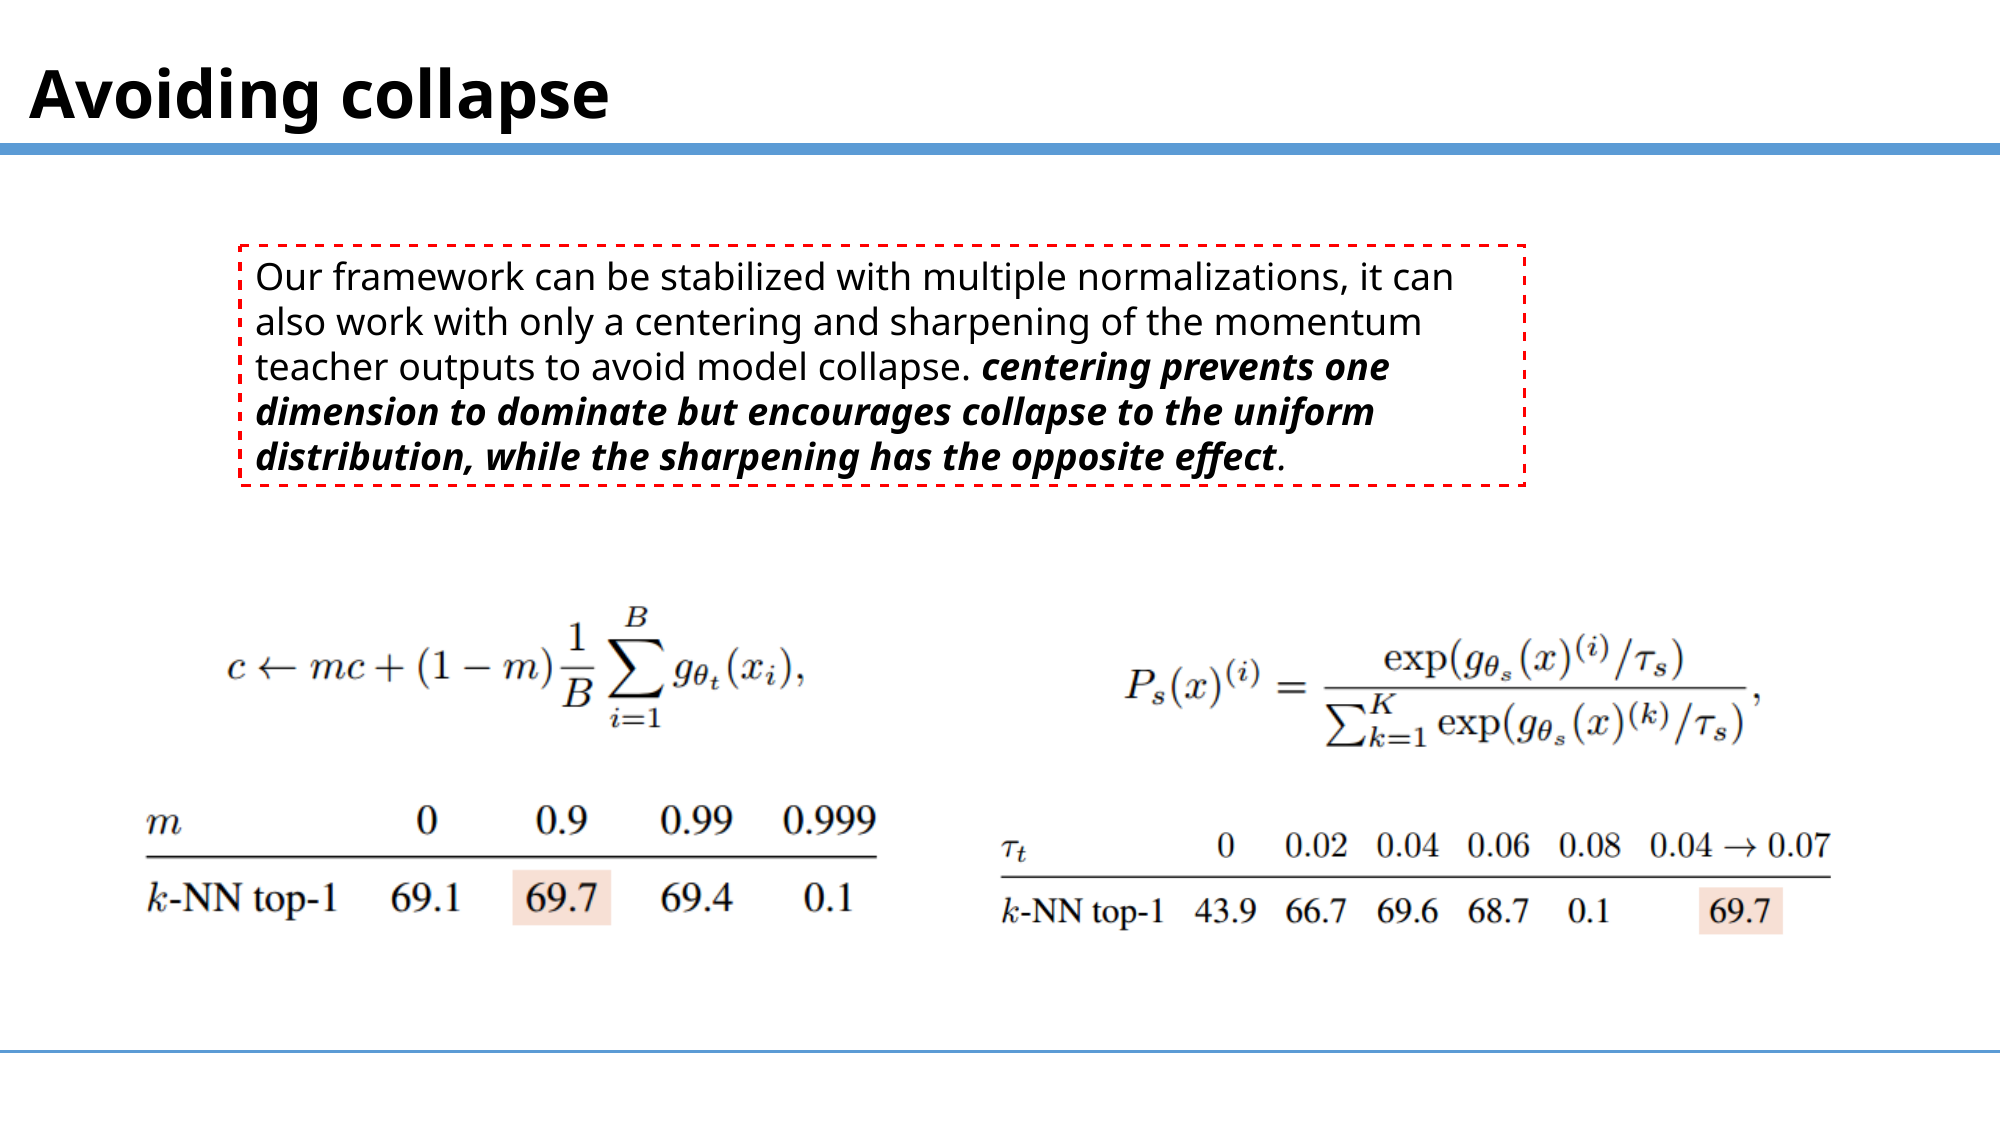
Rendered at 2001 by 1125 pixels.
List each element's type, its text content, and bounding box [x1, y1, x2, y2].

picture [979, 816, 1843, 952]
text_box Our framework can be stabilized with multiple normalizations, it can also work with only a centering and sharpening of the momentum teacher outputs to avoid model collapse. centering prevents one dimension to dominate but encourages collapse to the uniform distribution, while the sharpening has the opposite effect. [240, 246, 1524, 486]
picture [1097, 615, 1813, 769]
text_box Avoiding collapse [14, 44, 637, 141]
picture [214, 583, 818, 751]
picture [97, 785, 935, 935]
